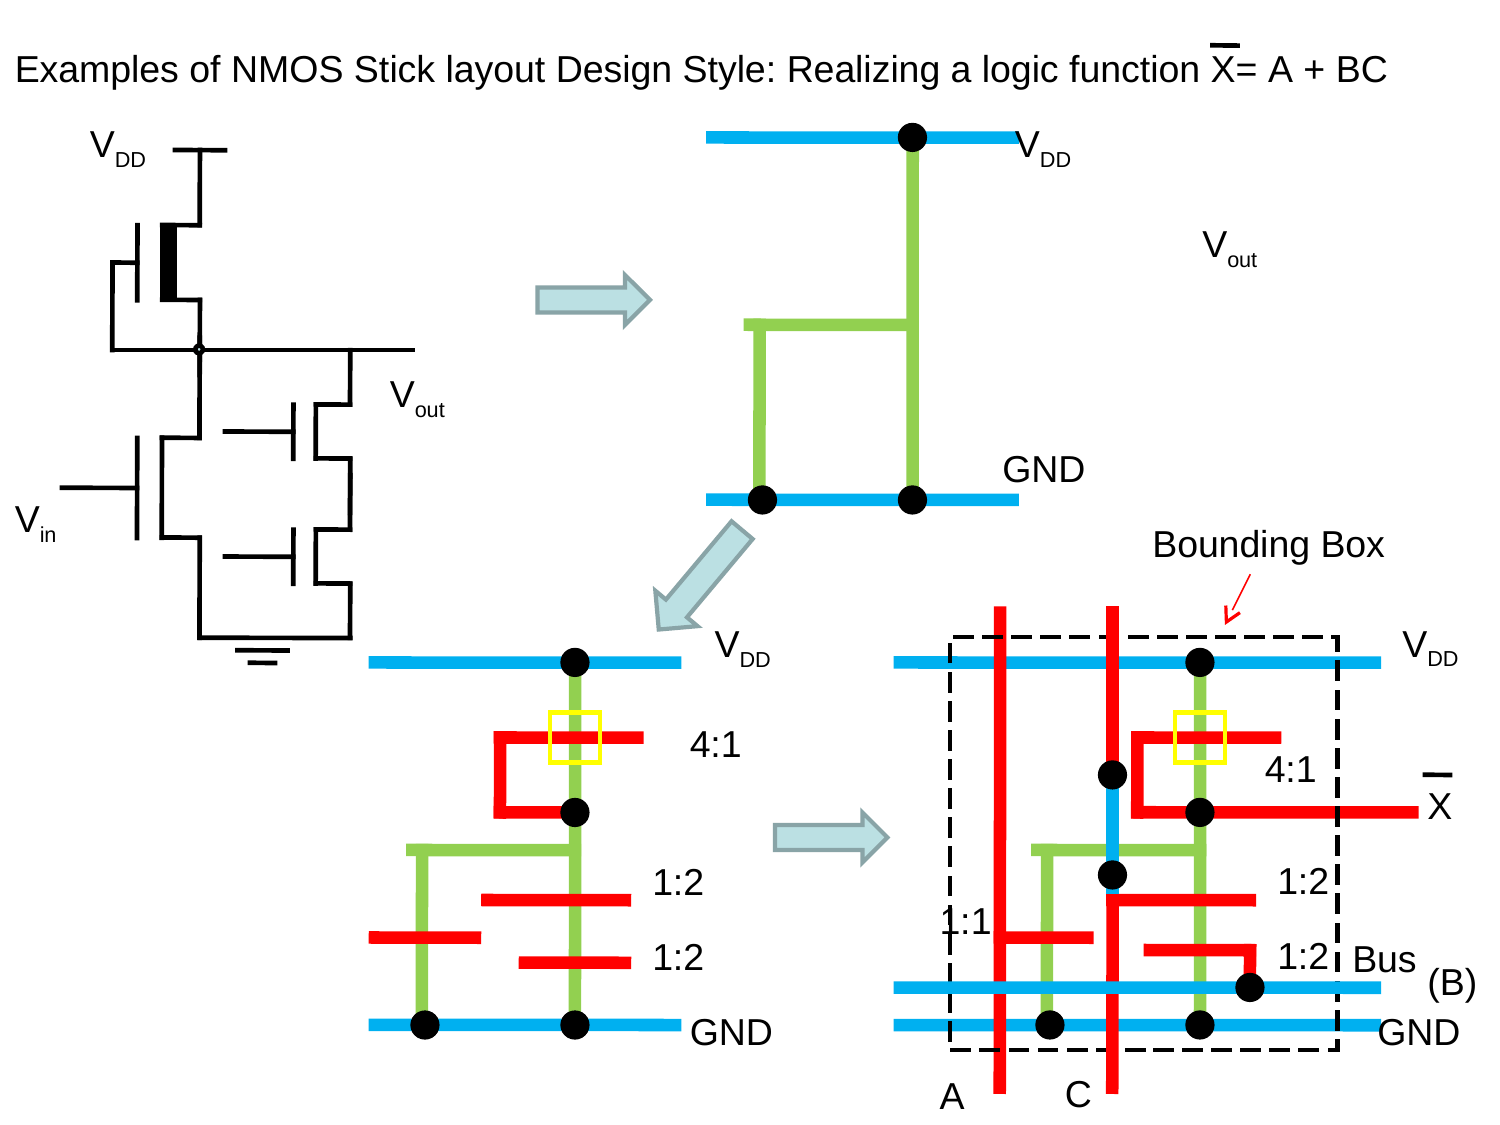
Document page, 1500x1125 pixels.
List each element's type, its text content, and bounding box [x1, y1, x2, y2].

text_box [899, 124, 925, 150]
text_box A [924, 1064, 1025, 1125]
text_box [195, 345, 203, 354]
text_box [1187, 649, 1213, 675]
text_box VDD [699, 612, 813, 680]
text_box 4:1 [674, 712, 788, 774]
text_box [1237, 974, 1263, 1000]
text_box 1:2 [1262, 849, 1376, 911]
text_box Bus [1337, 926, 1438, 988]
text_box Bounding Box [1137, 512, 1500, 573]
text_box C [1049, 1062, 1150, 1123]
text_box Vout [375, 362, 538, 430]
text_box (B) [1412, 949, 1500, 1011]
text_box VDD [75, 112, 238, 180]
text_box Vin [0, 487, 163, 555]
text_box [537, 274, 651, 325]
text_box GND [987, 437, 1126, 498]
text_box VDD [1387, 612, 1500, 680]
text_box [162, 224, 175, 300]
text_box 1:1 [924, 889, 1038, 950]
text_box [1037, 1012, 1063, 1038]
text_box 1:2 [1262, 924, 1337, 981]
text_box GND [675, 1000, 813, 1061]
text_box 1:2 [637, 850, 751, 911]
text_box [1099, 762, 1126, 788]
text_box X [1412, 774, 1500, 836]
text_box [562, 799, 588, 826]
text_box 1:2 [637, 925, 751, 986]
text_box [899, 487, 925, 513]
text_box [412, 1012, 438, 1038]
text_box [655, 521, 753, 630]
text_box [749, 487, 775, 513]
text_box Vout [1187, 212, 1351, 280]
text_box VDD [999, 112, 1113, 180]
text_box [774, 812, 888, 863]
text_box [1187, 799, 1213, 825]
text_box [1099, 862, 1126, 888]
text_box Examples of NMOS Stick layout Design Style: Realizing a logic function X= A + BC [0, 37, 1500, 98]
text_box 4:1 [1249, 737, 1363, 798]
text_box [562, 1012, 588, 1038]
text_box [1187, 1012, 1213, 1038]
text_box [562, 649, 588, 675]
text_box GND [1362, 999, 1500, 1061]
